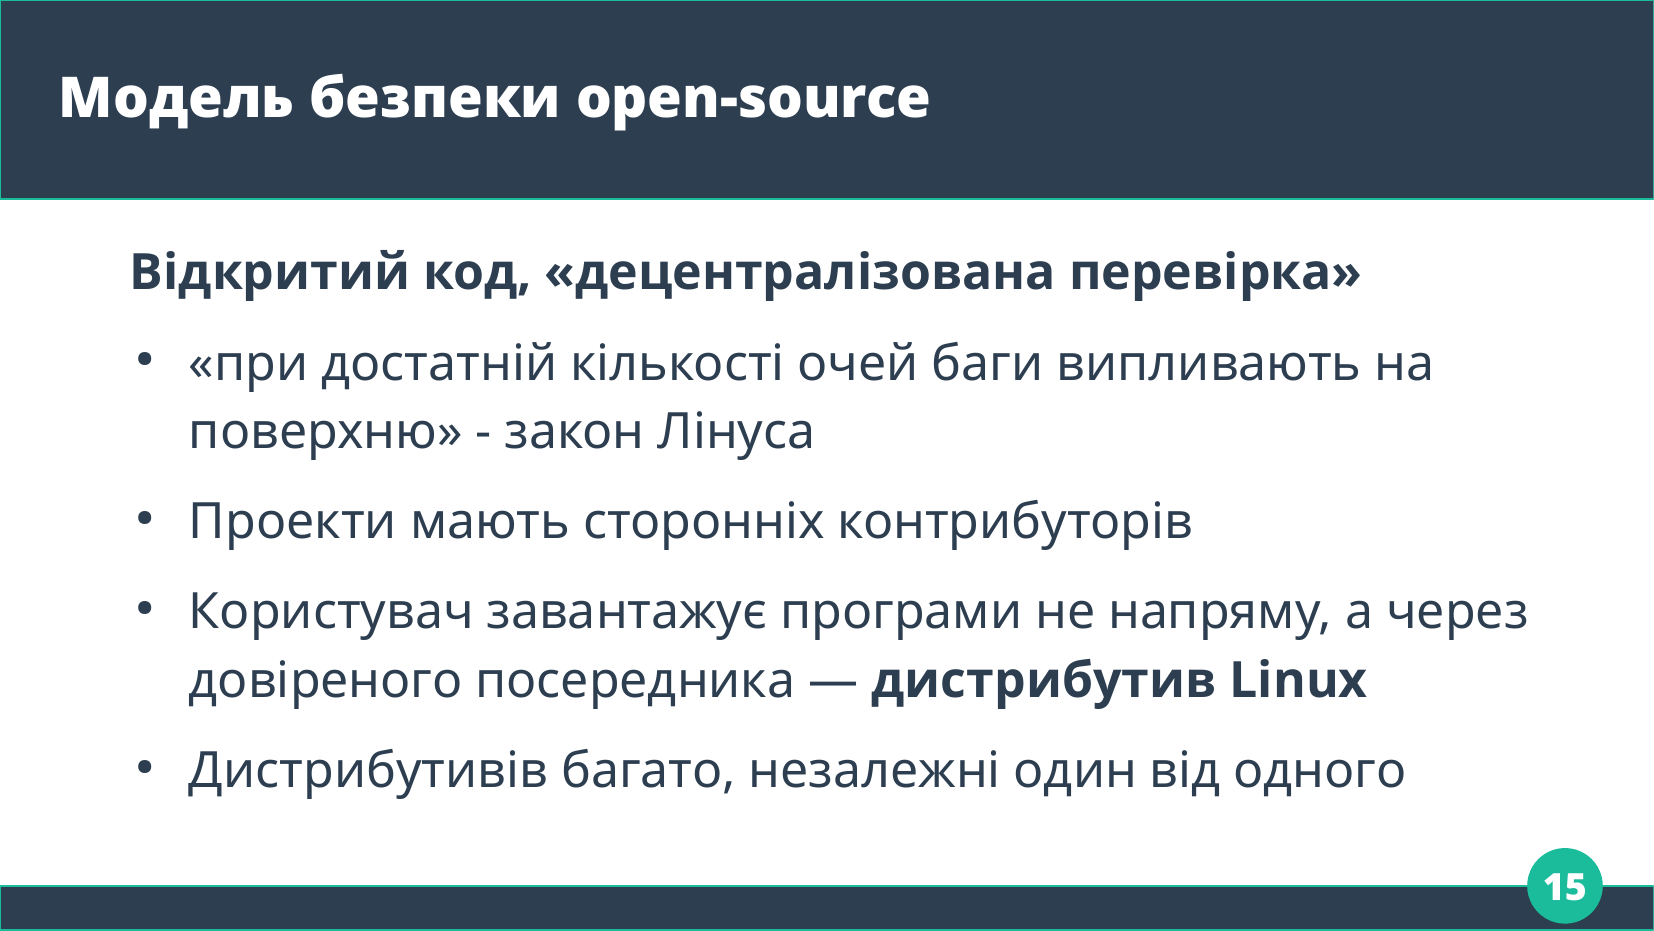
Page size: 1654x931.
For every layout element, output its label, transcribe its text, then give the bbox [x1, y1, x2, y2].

list Відкритий код, «децентралізована перевірка» «при достатній кількості очей баги випливають на поверхню» - закон Лінуса Проекти мають сторонніх контрибуторів Користувач завантажує програми не напряму, а через довіреного посередника — дистрибутив Linux Дистрибутивів багато, незалежні один від одного [59, 236, 1565, 857]
title Модель безпеки open-source [59, 37, 1595, 156]
